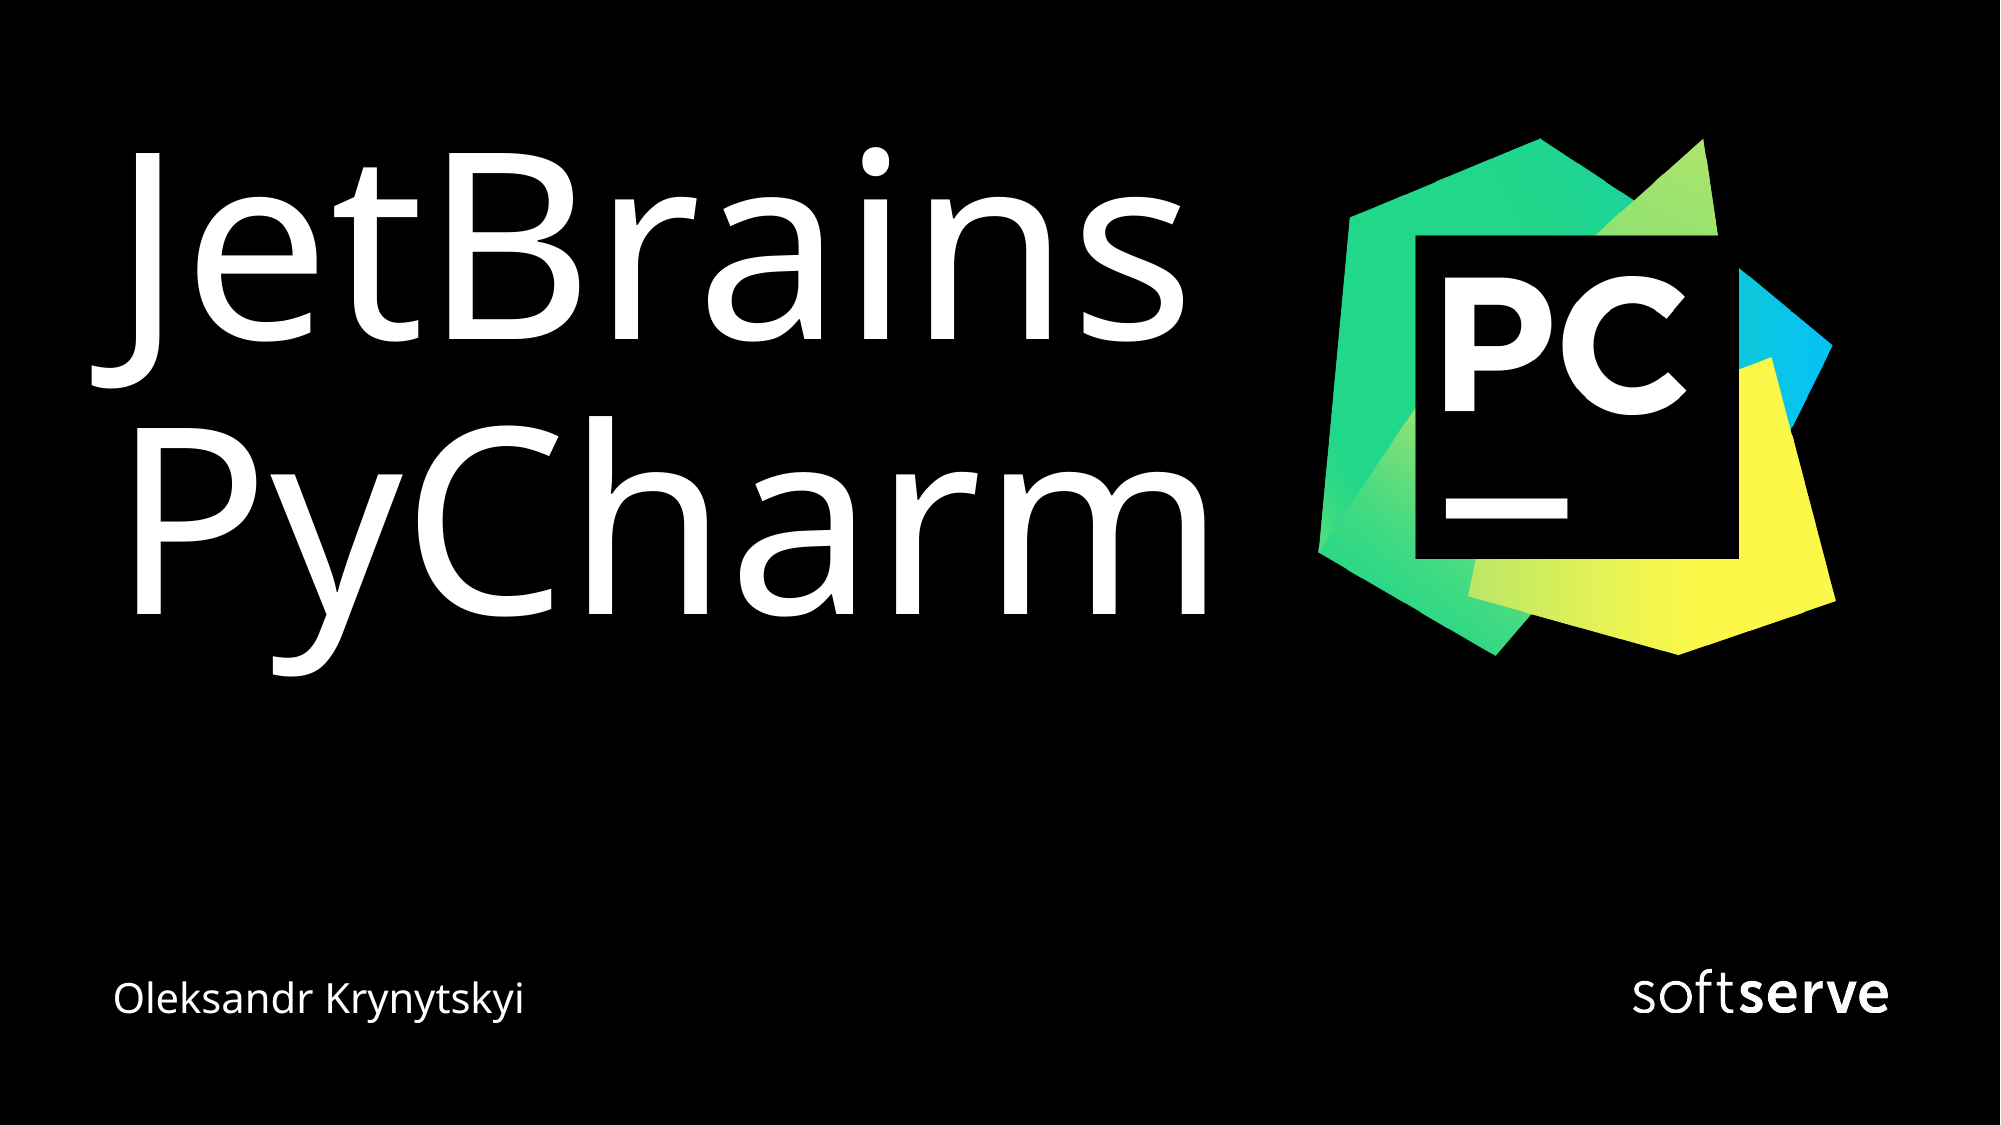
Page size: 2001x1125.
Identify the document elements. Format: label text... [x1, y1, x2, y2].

picture [1318, 138, 1836, 656]
title JetBrains PyCharm [112, 112, 1888, 682]
picture [1633, 968, 1888, 1013]
list Oleksandr Krynytskyi [112, 970, 682, 1019]
